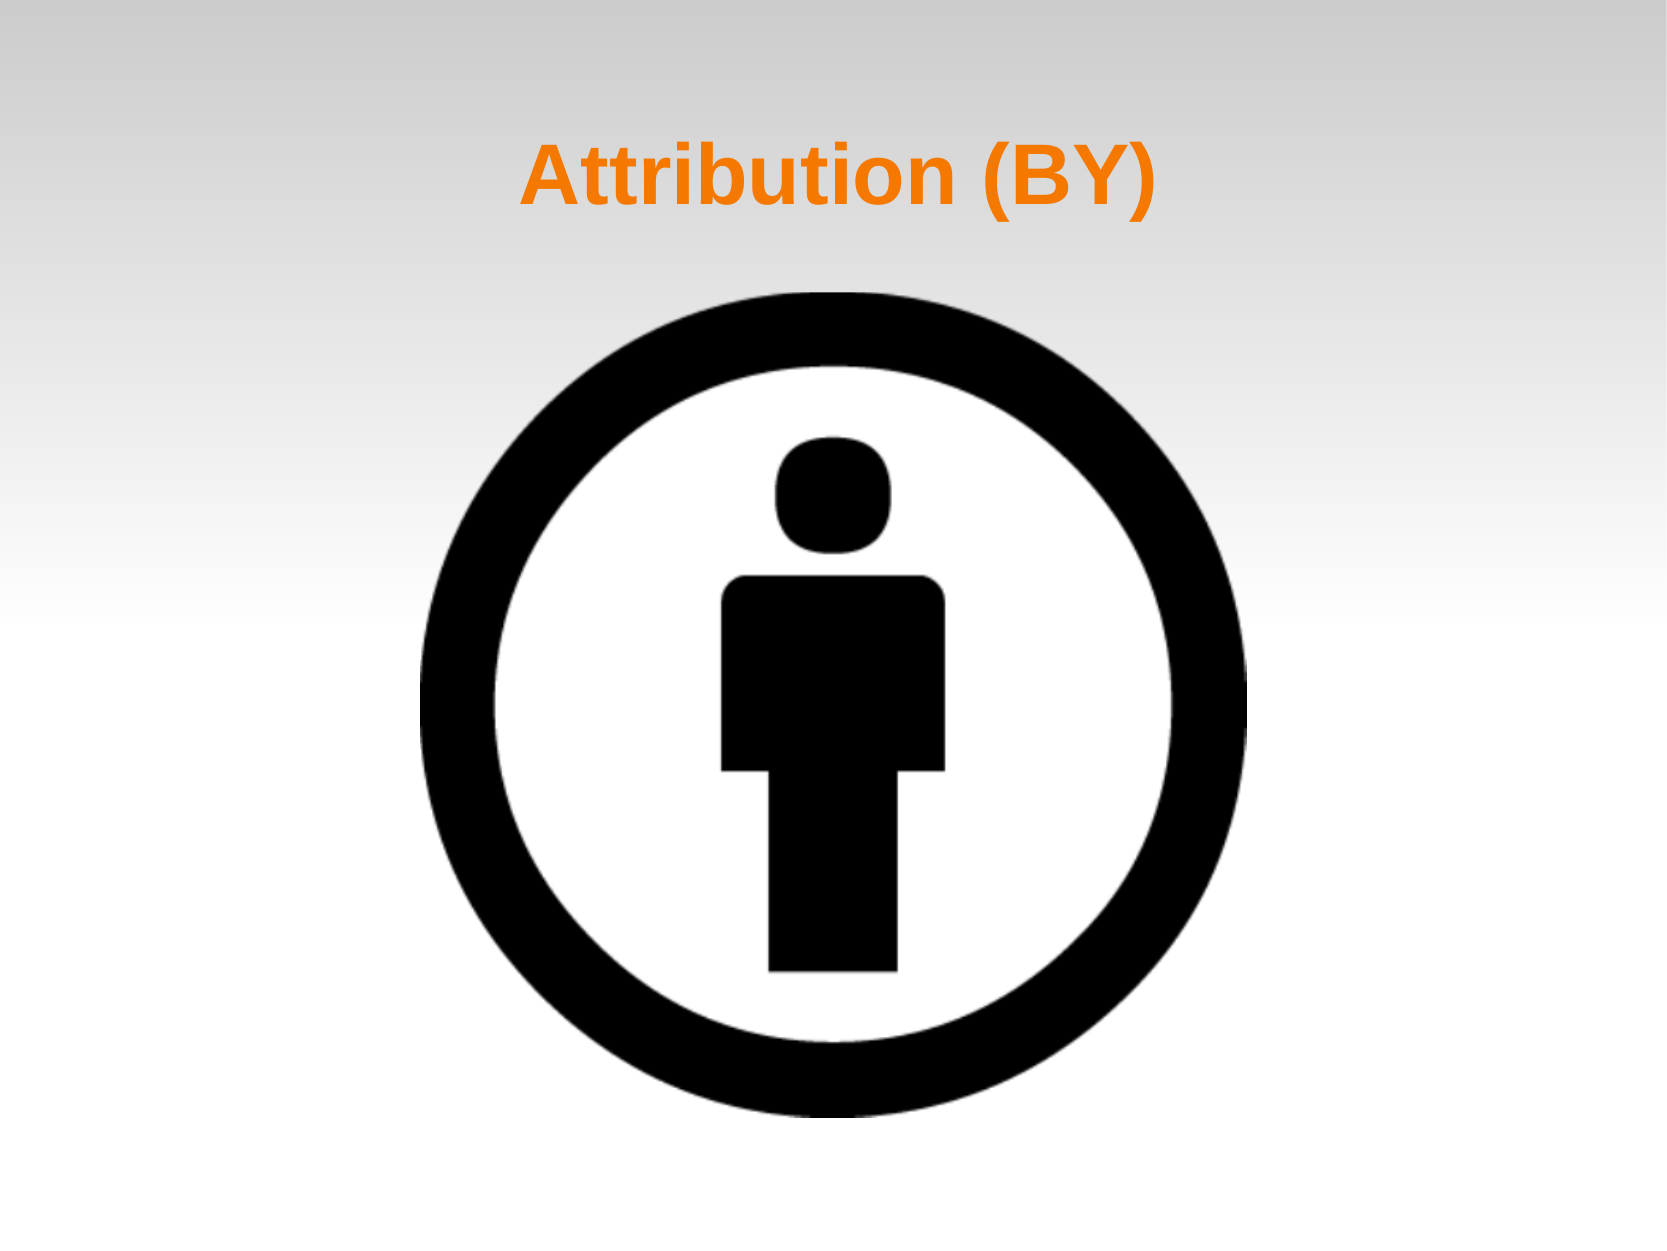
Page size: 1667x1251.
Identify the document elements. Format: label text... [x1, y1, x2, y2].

picture [0, 0, 1667, 1250]
title Attribution (BY) [83, 51, 1596, 272]
